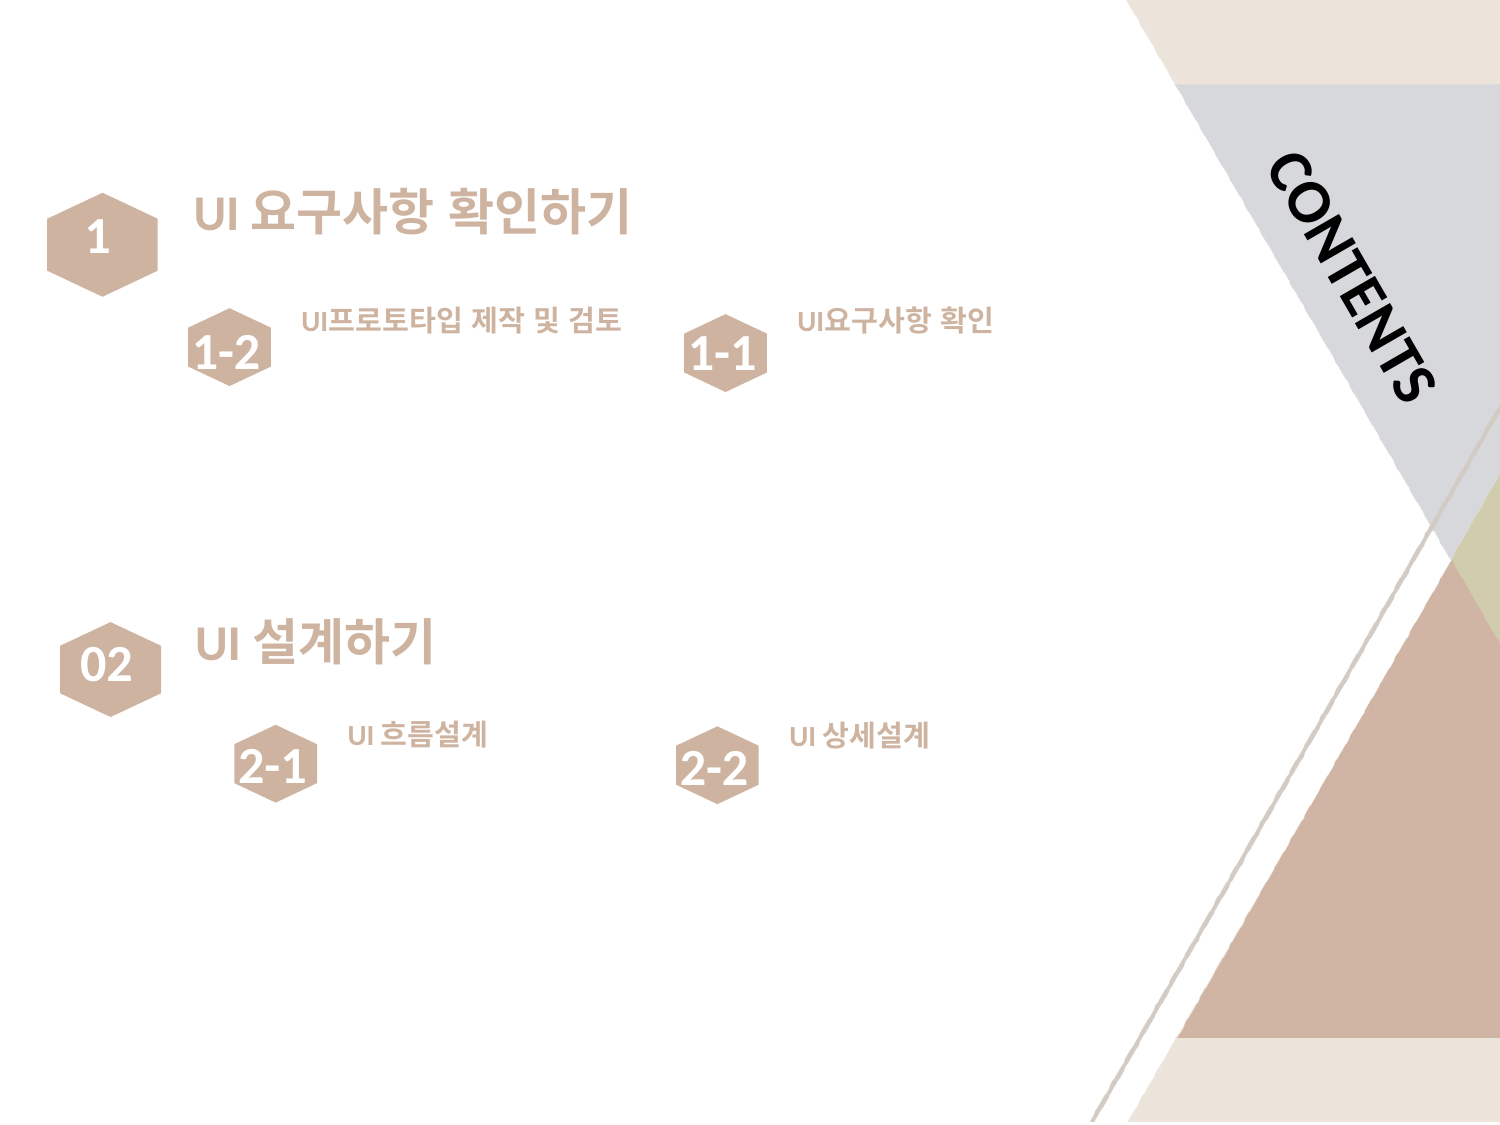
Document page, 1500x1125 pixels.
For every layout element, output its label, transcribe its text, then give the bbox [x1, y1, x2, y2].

text_box CONTENTS [1223, 90, 1489, 460]
text_box UI프로토타입 제작 및 검토 [286, 295, 686, 346]
text_box 1-2 [177, 310, 276, 388]
text_box [74, 700, 147, 717]
text_box UI 흐름설계 [332, 708, 732, 759]
text_box UI요구사항 확인 [782, 295, 1182, 346]
text_box 2-2 [665, 726, 764, 804]
text_box 1-1 [673, 310, 772, 389]
text_box UI 설계하기 [180, 602, 668, 678]
text_box [148, 639, 162, 700]
text_box 02 [65, 621, 148, 700]
text_box 1 [69, 194, 126, 272]
text_box 2-1 [223, 724, 322, 802]
text_box [60, 643, 65, 696]
text_box UI 상세설계 [774, 710, 1174, 760]
text_box UI 요구사항 확인하기 [178, 173, 712, 249]
text_box [47, 203, 158, 297]
picture [0, 0, 1500, 1125]
text_box [719, 389, 732, 393]
